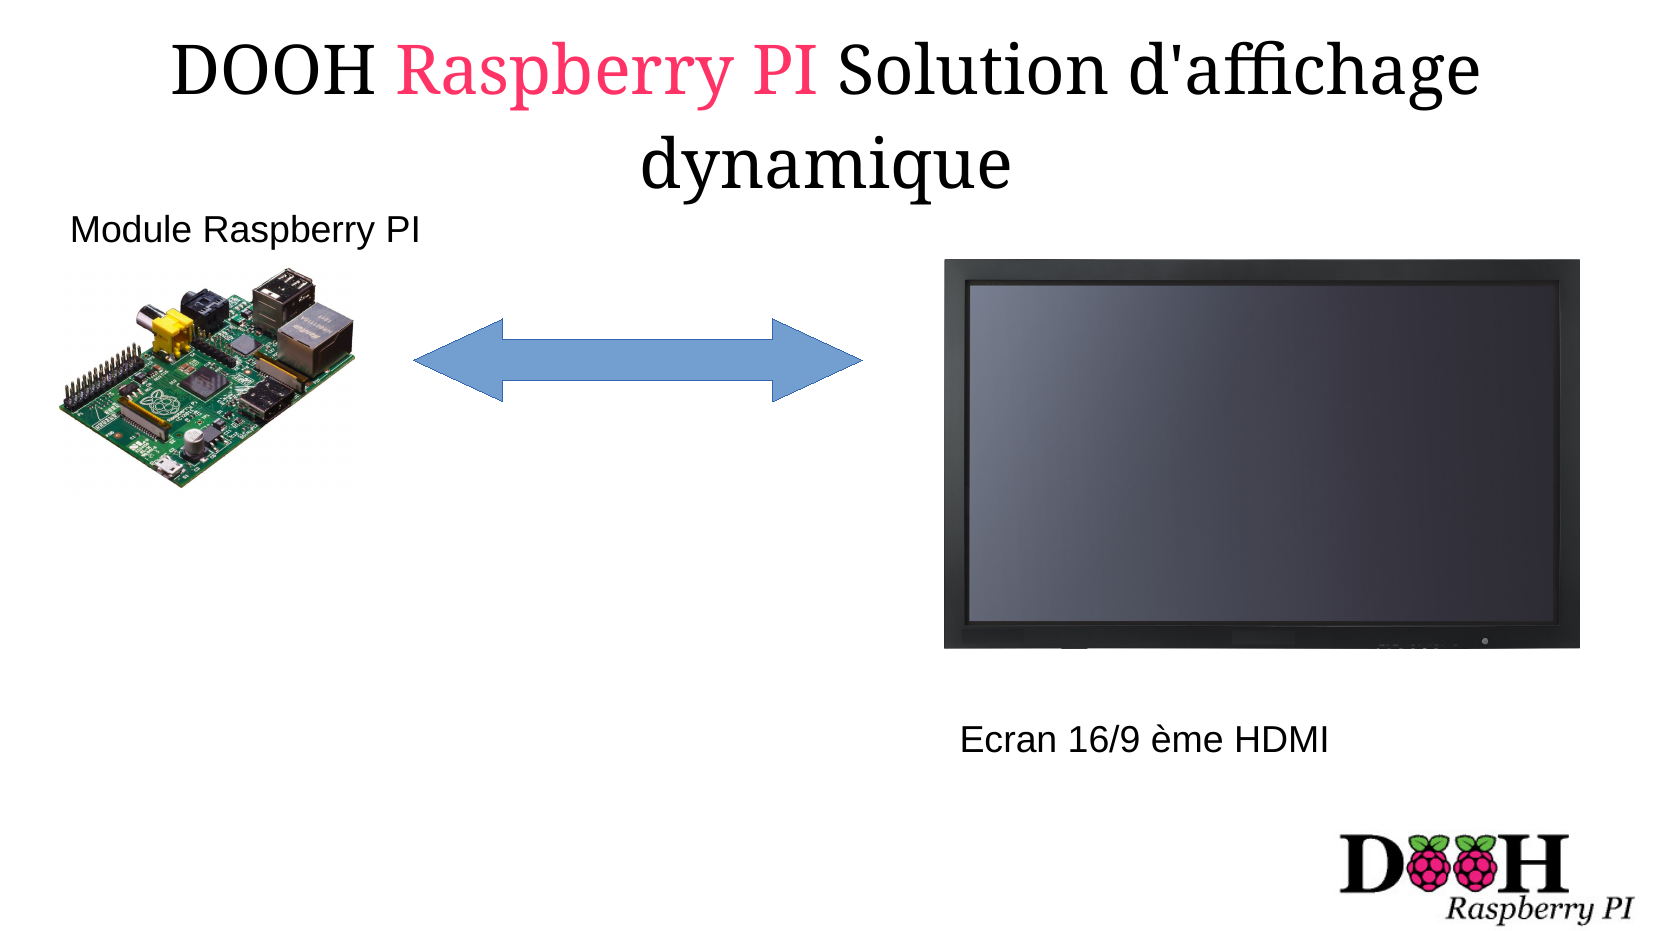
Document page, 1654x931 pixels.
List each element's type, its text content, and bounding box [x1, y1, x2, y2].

title DOOH Raspberry PI Solution d'affichage dynamique [82, 36, 1571, 193]
picture [0, 0, 1654, 931]
text_box Ecran 16/9 ème HDMI [944, 710, 1346, 768]
text_box Module Raspberry PI [55, 200, 438, 258]
text_box [413, 318, 863, 402]
